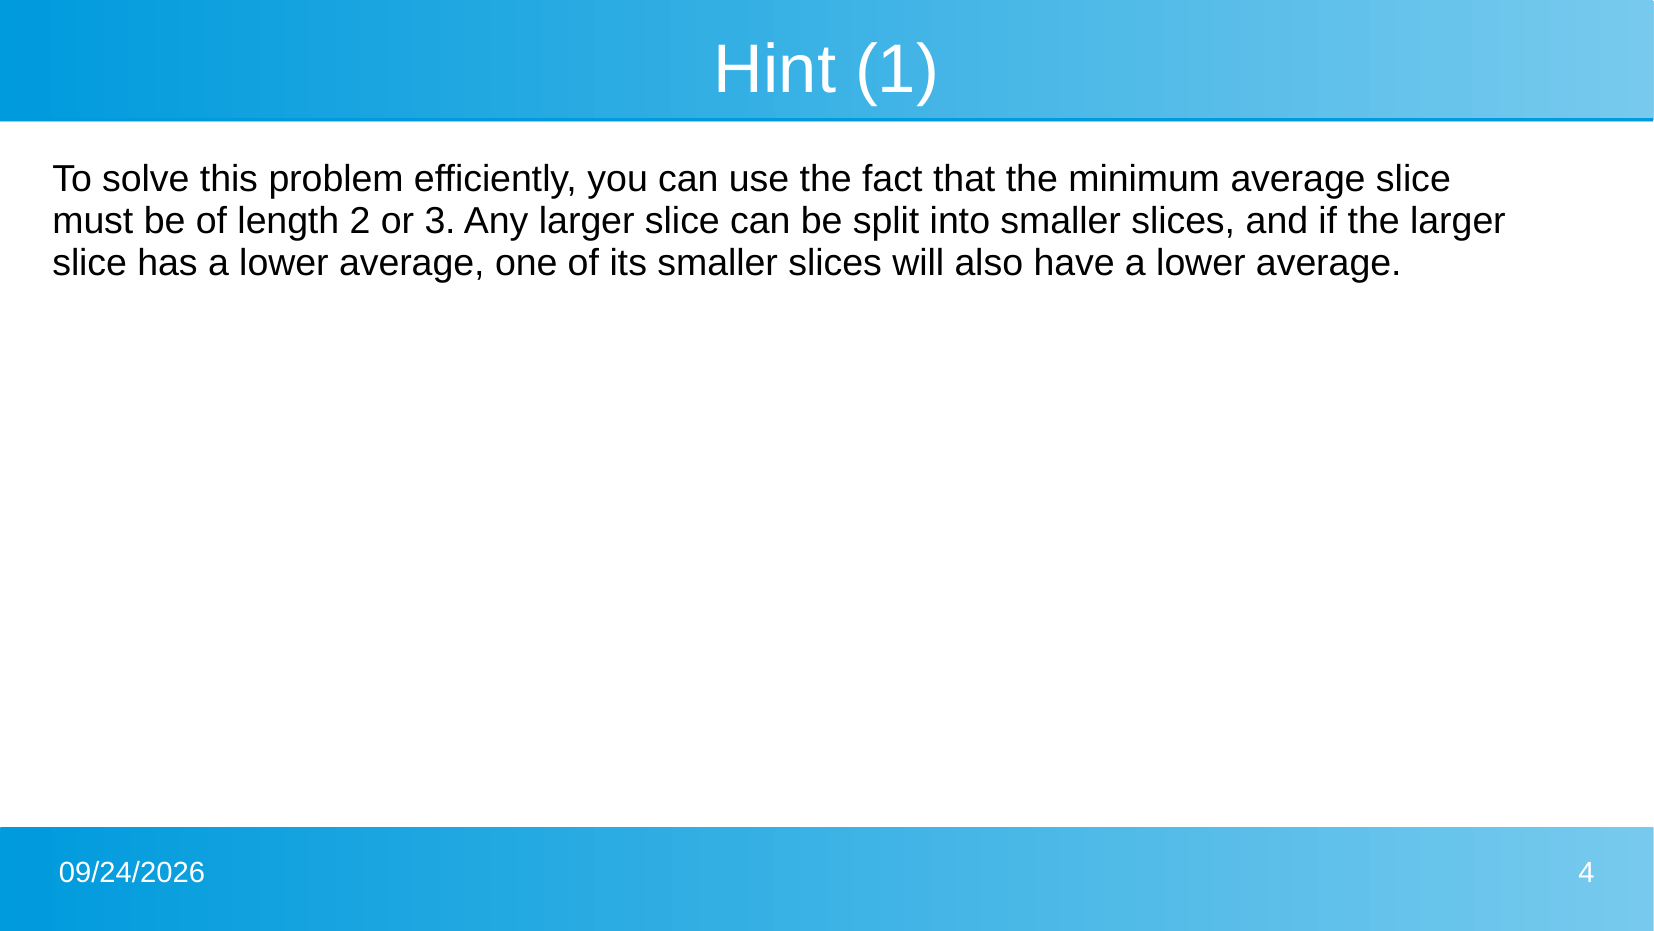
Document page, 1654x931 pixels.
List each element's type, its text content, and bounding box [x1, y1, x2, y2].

text_box To solve this problem efficiently, you can use the fact that the minimum average slice must be of length 2 or 3. Any larger slice can be split into smaller slices, and if the larger slice has a lower average, one of its smaller slices will also have a lower average. [37, 150, 1538, 413]
title Hint (1) [59, 29, 1595, 108]
